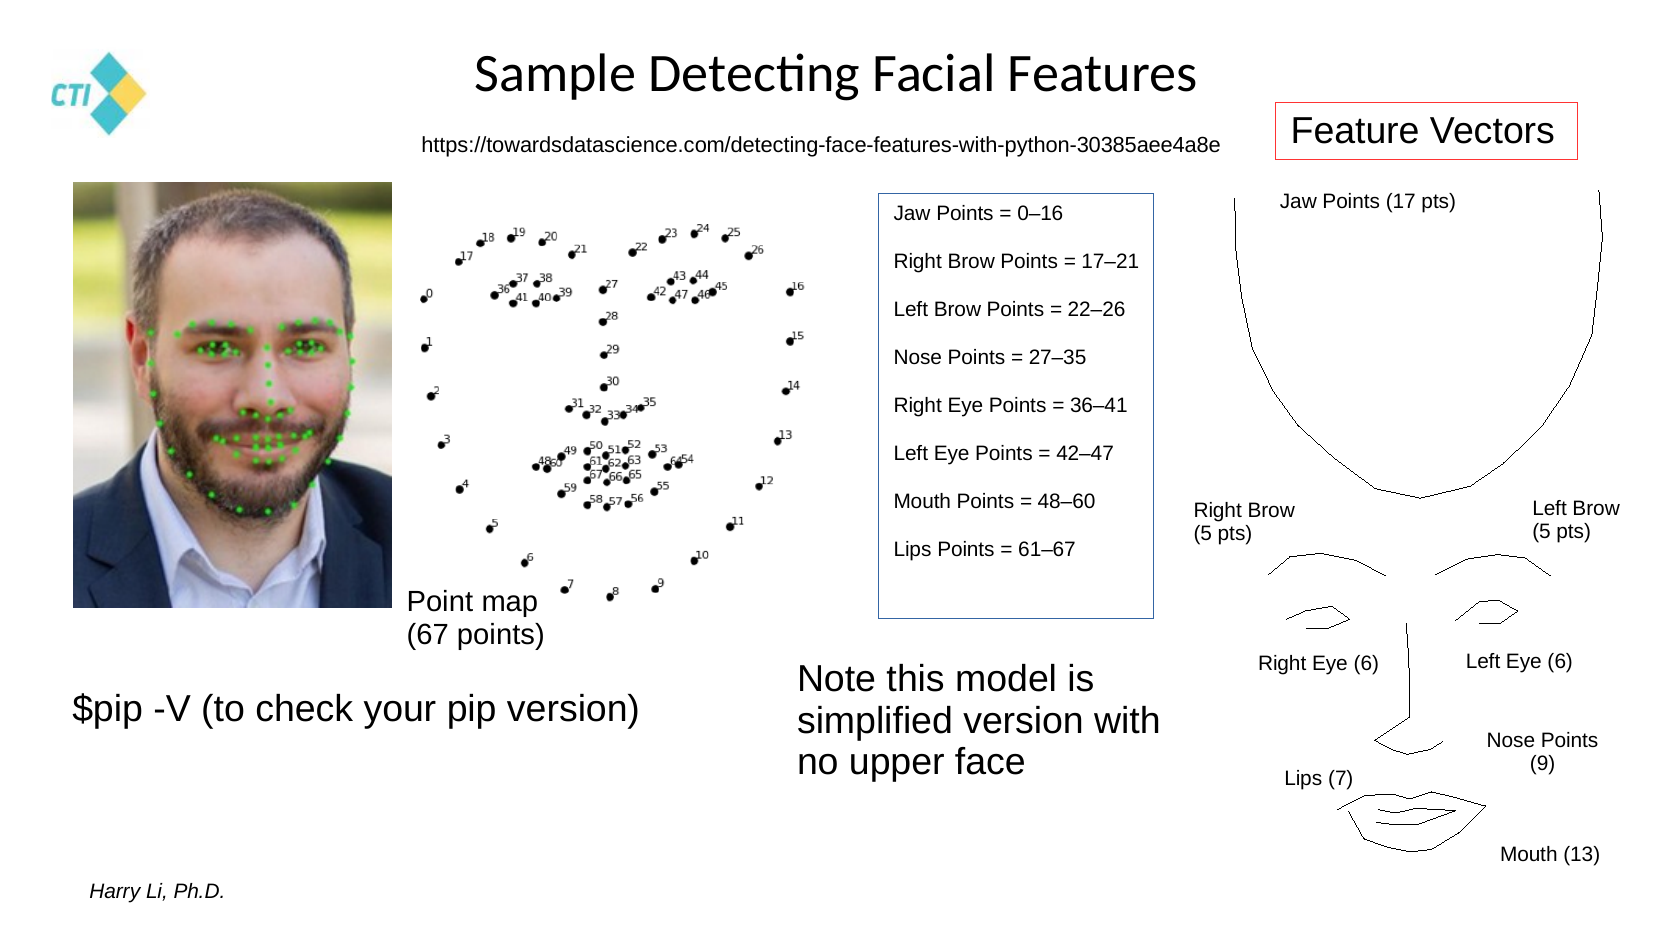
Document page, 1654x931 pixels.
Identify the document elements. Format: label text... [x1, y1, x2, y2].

text_box Point map (67 points) [391, 577, 783, 659]
picture [405, 209, 810, 611]
text_box Feature Vectors [1275, 102, 1578, 160]
text_box Sample Detecting Facial Features [214, 29, 1471, 150]
text_box Left Eye (6) [1450, 642, 1598, 681]
text_box $pip -V (to check your pip version) [57, 680, 683, 779]
text_box Harry Li, Ph.D. [74, 870, 241, 910]
text_box Right Brow (5 pts) [1178, 491, 1310, 554]
picture [51, 47, 150, 138]
text_box Mouth (13) [1485, 834, 1619, 874]
text_box Right Eye (6) [1243, 644, 1397, 683]
text_box Left Brow (5 pts) [1517, 489, 1654, 552]
text_box Nose Points (9) [1471, 720, 1614, 783]
text_box Jaw Points = 0–16 Right Brow Points = 17–21 Left Brow Points = 22–26 Nose Points = 27–35 Right Eye Points = 36–41 Left Eye Points = 42–47 Mouth Points = 48–60 Lips Points = 61–67 [878, 193, 1154, 619]
text_box https://towardsdatascience.com/detecting-face-features-with-python-30385aee4a8e [363, 125, 1280, 183]
text_box Note this model is simplified version with no upper face [782, 649, 1186, 791]
text_box Jaw Points (17 pts) [1264, 182, 1490, 221]
text_box Lips (7) [1269, 759, 1369, 798]
picture [73, 182, 392, 608]
